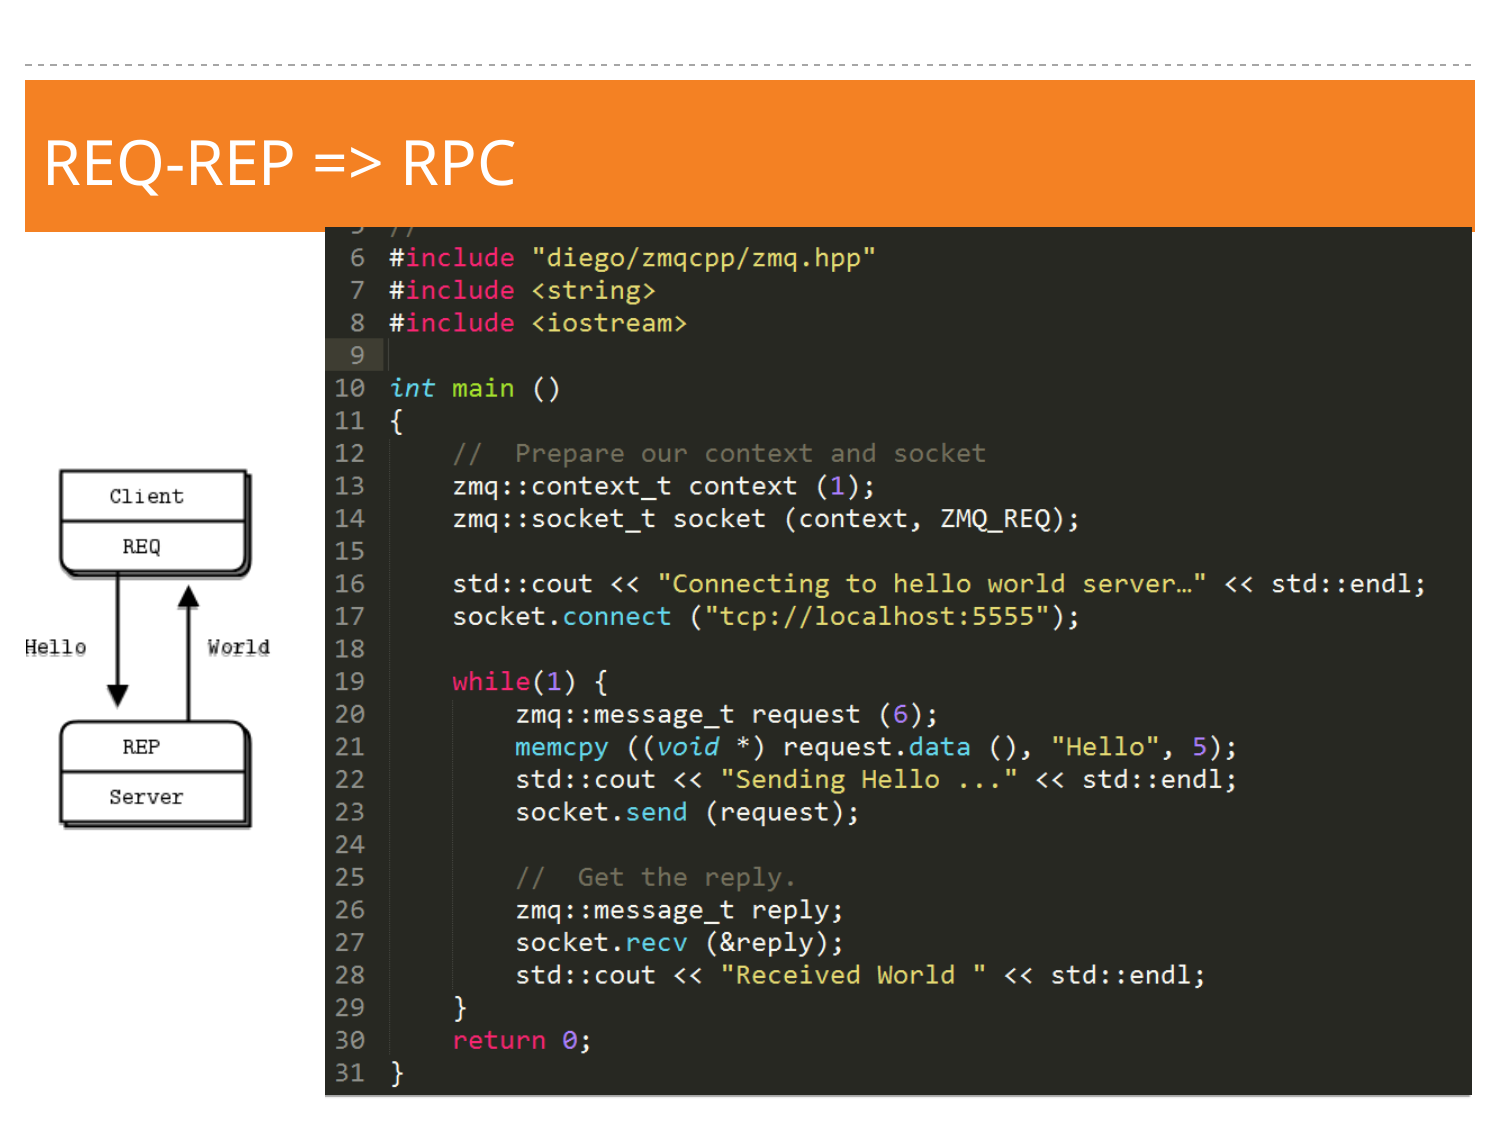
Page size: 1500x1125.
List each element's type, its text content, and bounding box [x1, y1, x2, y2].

picture [26, 458, 281, 859]
text_box [25, 80, 1475, 232]
text_box REQ-REP => RPC [27, 108, 1473, 231]
picture [325, 227, 1472, 1095]
